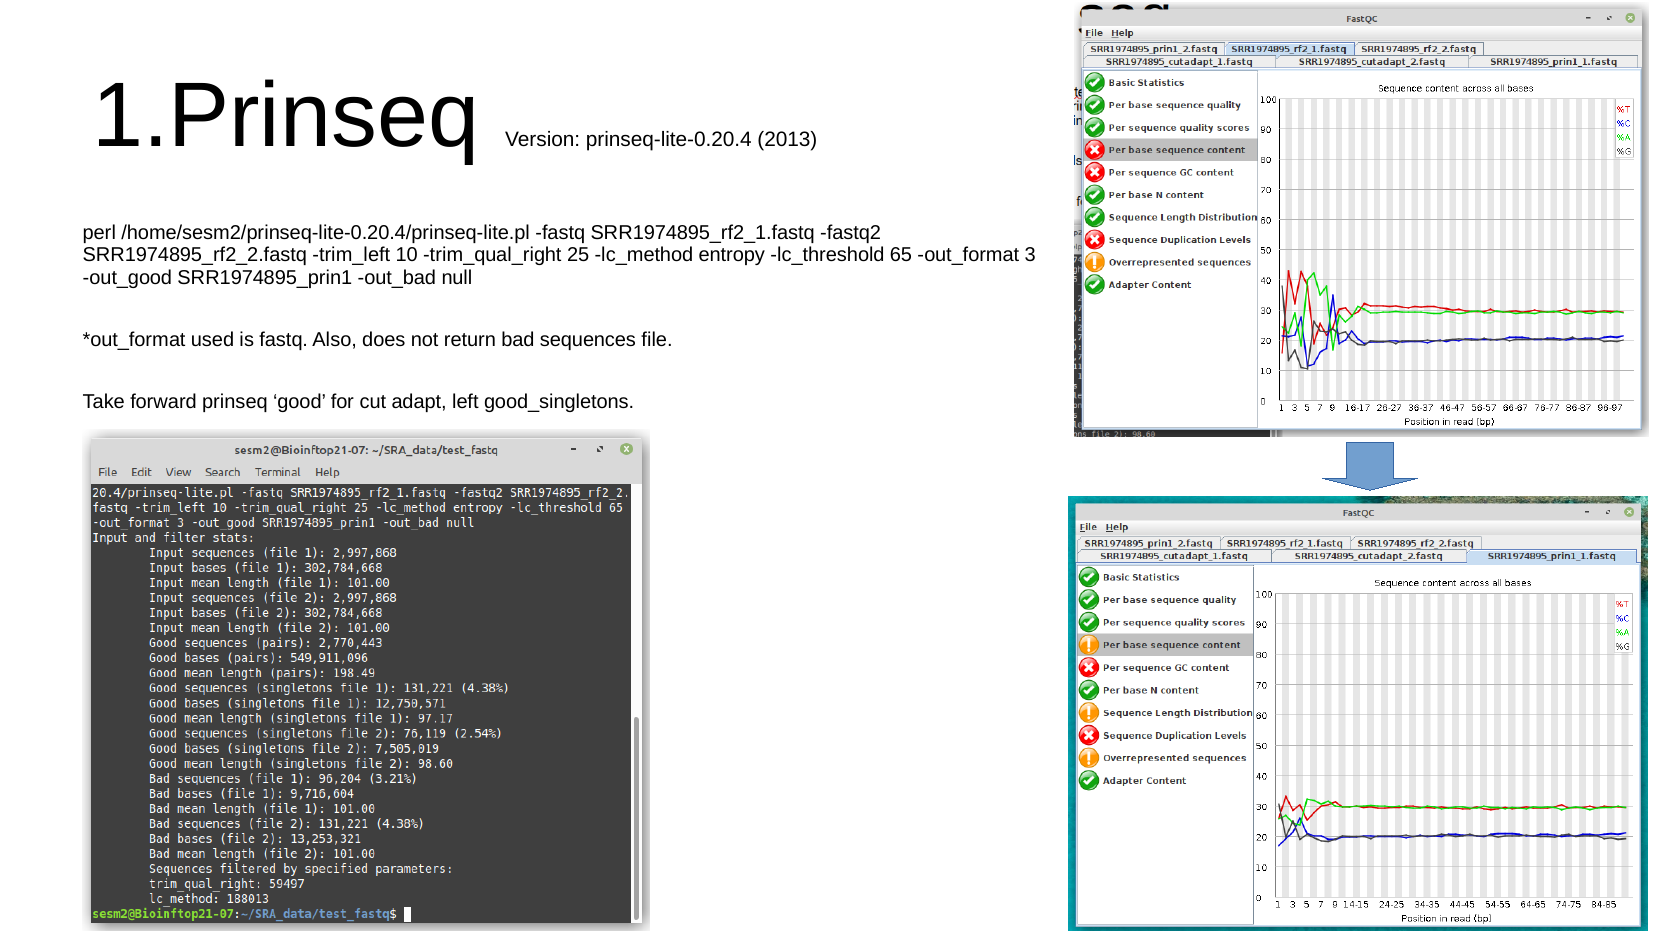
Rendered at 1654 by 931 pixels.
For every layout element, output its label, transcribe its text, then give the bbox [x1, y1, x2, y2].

picture [1074, 2, 1649, 438]
text_box [1322, 442, 1418, 491]
picture [1068, 496, 1648, 931]
list perl /home/sesm2/prinseq-lite-0.20.4/prinseq-lite.pl -fastq SRR1974895_rf2_1.fastq -fastq2 SRR1974895_rf2_2.fastq -trim_left 10 -trim_qual_right 25 -lc_method entropy -lc_threshold 65 -out_format 3 -out_good SRR1974895_prin1 -out_bad null *out_format used is fastq. Also, does not return bad sequences file. Take forward prinseq ‘good’ for cut adapt, left good_singletons. [82, 159, 1040, 414]
title 1.Prinseq Version: prinseq-lite-0.20.4 (2013) [82, 37, 827, 159]
picture [82, 429, 650, 931]
